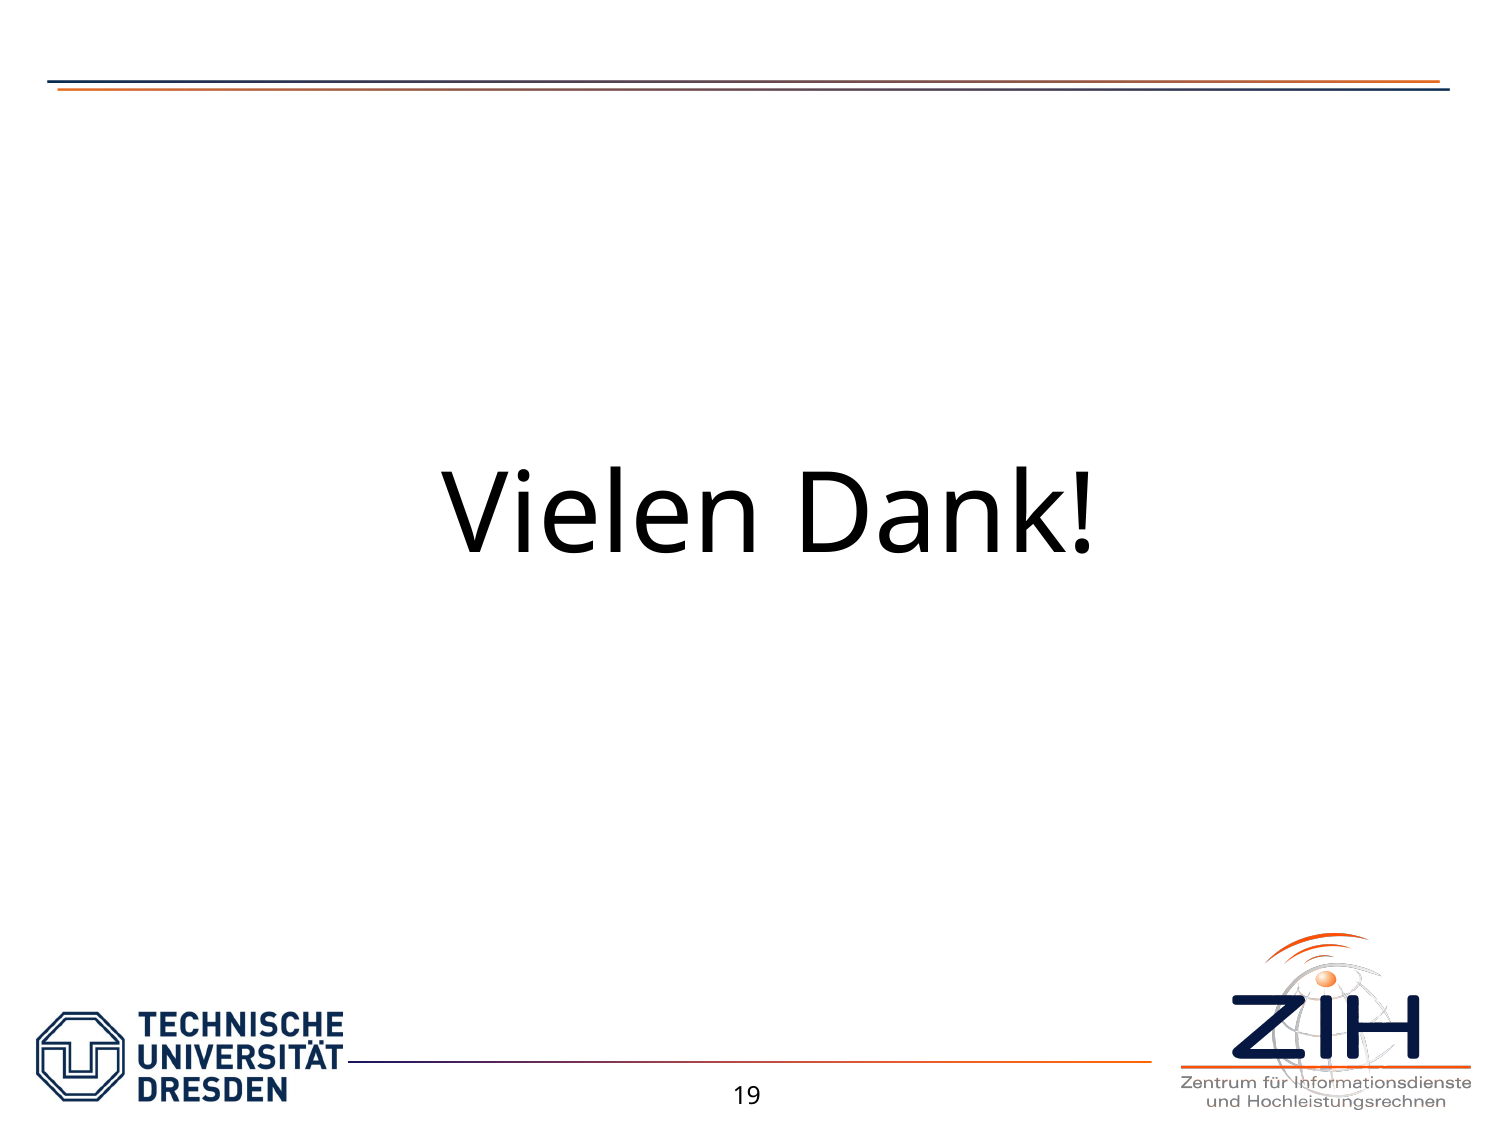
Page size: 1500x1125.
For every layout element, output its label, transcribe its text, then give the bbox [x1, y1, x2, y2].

subtitle Vielen Dank! [29, 118, 1471, 901]
picture [47, 80, 1450, 91]
picture [35, 1011, 343, 1102]
picture [1181, 933, 1471, 1110]
